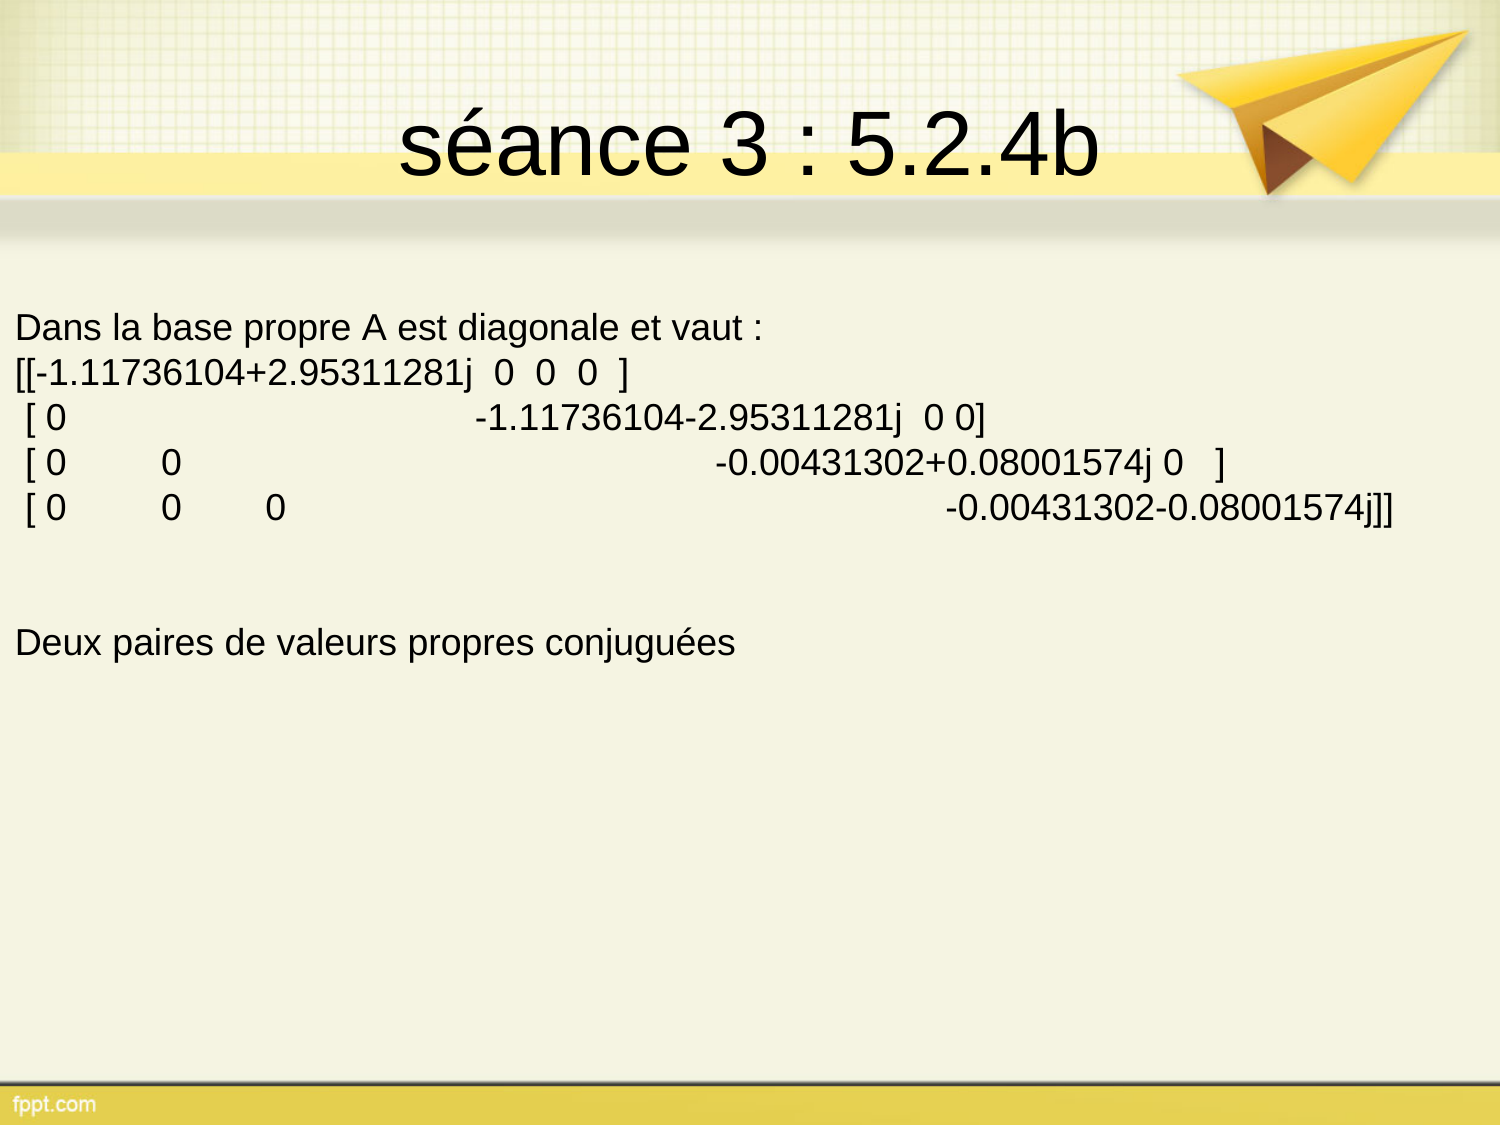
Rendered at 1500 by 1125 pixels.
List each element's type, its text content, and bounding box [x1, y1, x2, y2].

title séance 3 : 5.2.4b [75, 45, 1426, 233]
text_box Dans la base propre A est diagonale et vaut : [[-1.11736104+2.95311281j 0 0 0 ] [ 0 -1.11736104-2.95311281j 0 0] [ 0 0 -0.00431302+0.08001574j 0 ] [ 0 0 0 -0.00431302-0.08001574j]] Deux paires de valeurs propres conjuguées [0, 295, 1489, 716]
picture [0, 0, 1500, 1125]
